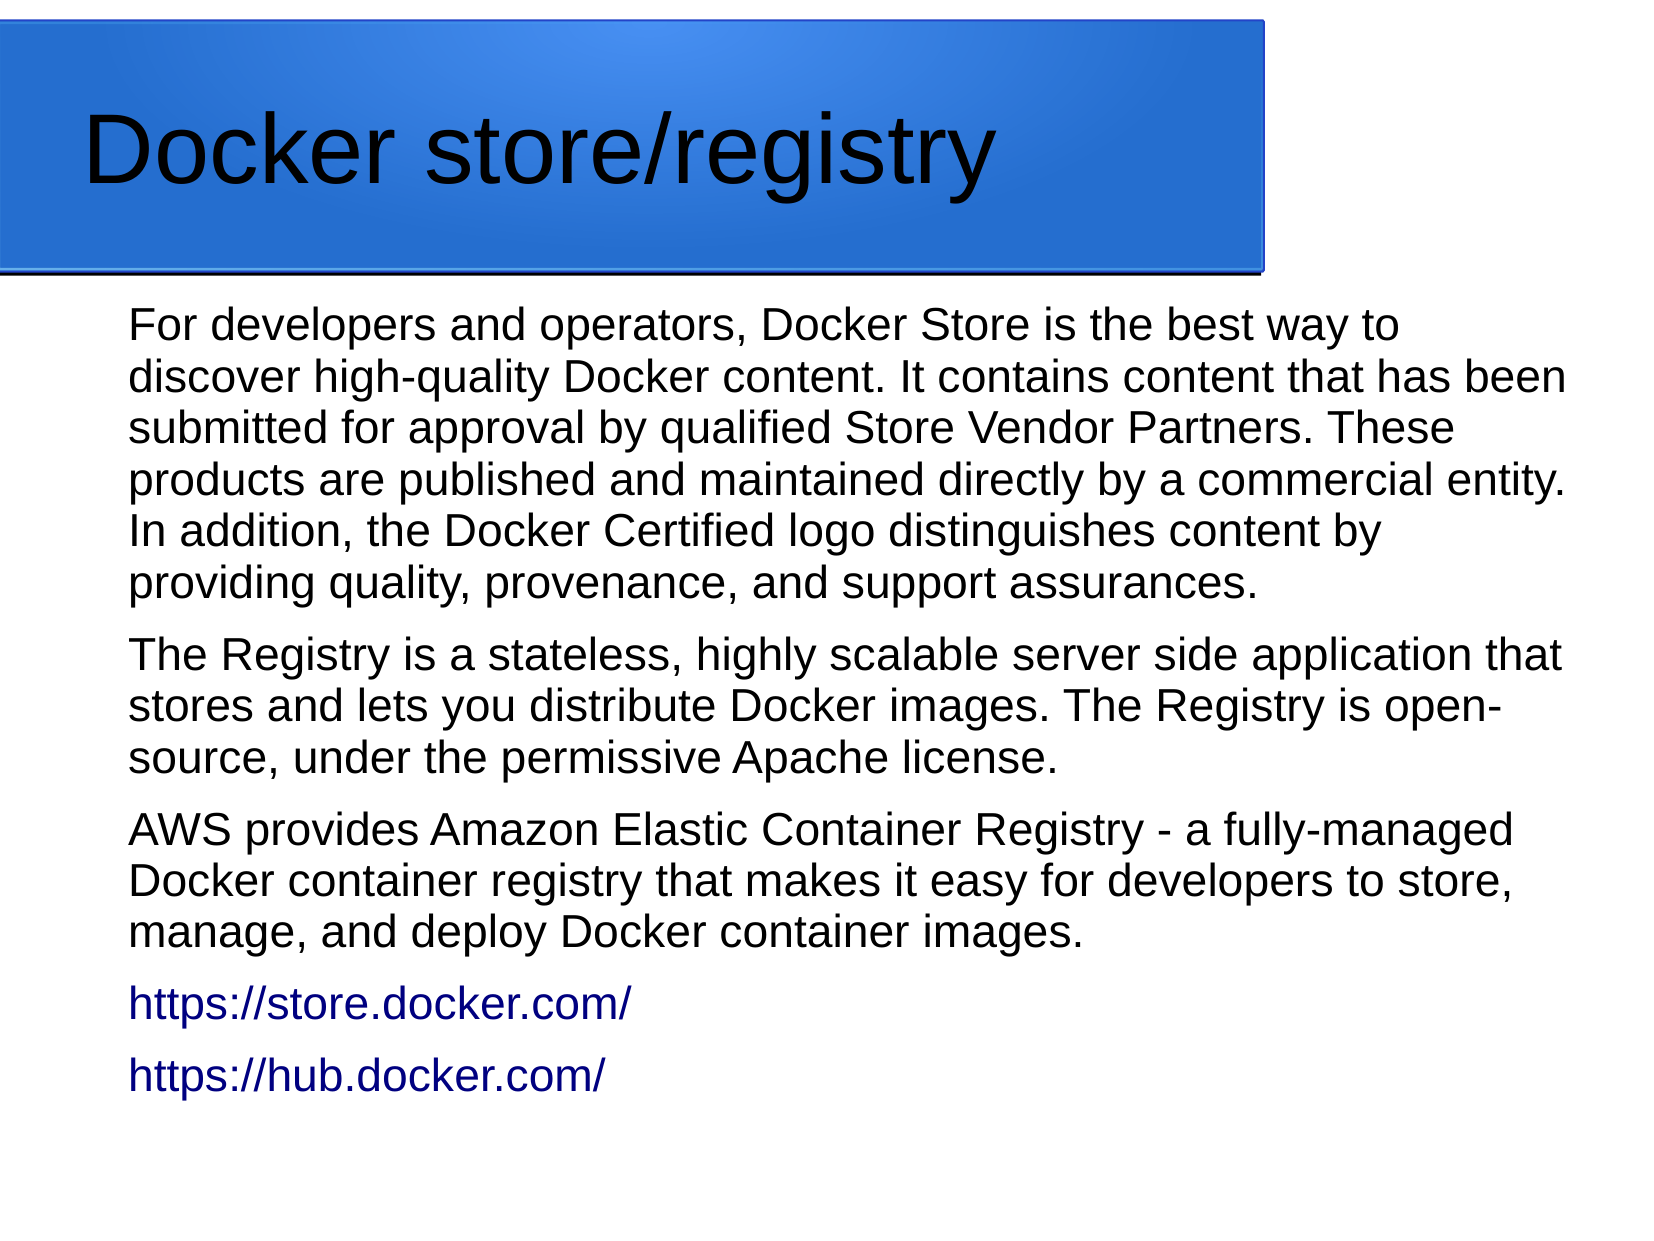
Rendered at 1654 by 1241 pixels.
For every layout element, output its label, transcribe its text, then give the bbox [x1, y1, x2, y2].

list For developers and operators, Docker Store is the best way to discover high-quality Docker content. It contains content that has been submitted for approval by qualified Store Vendor Partners. These products are published and maintained directly by a commercial entity. In addition, the Docker Certified logo distinguishes content by providing quality, provenance, and support assurances. The Registry is a stateless, highly scalable server side application that stores and lets you distribute Docker images. The Registry is open-source, under the permissive Apache license. AWS provides Amazon Elastic Container Registry - a fully-managed Docker container registry that makes it easy for developers to store, manage, and deploy Docker container images. https://store.docker.com/ https://hub.docker.com/ [82, 299, 1571, 1111]
title Docker store/registry [82, 47, 1235, 252]
